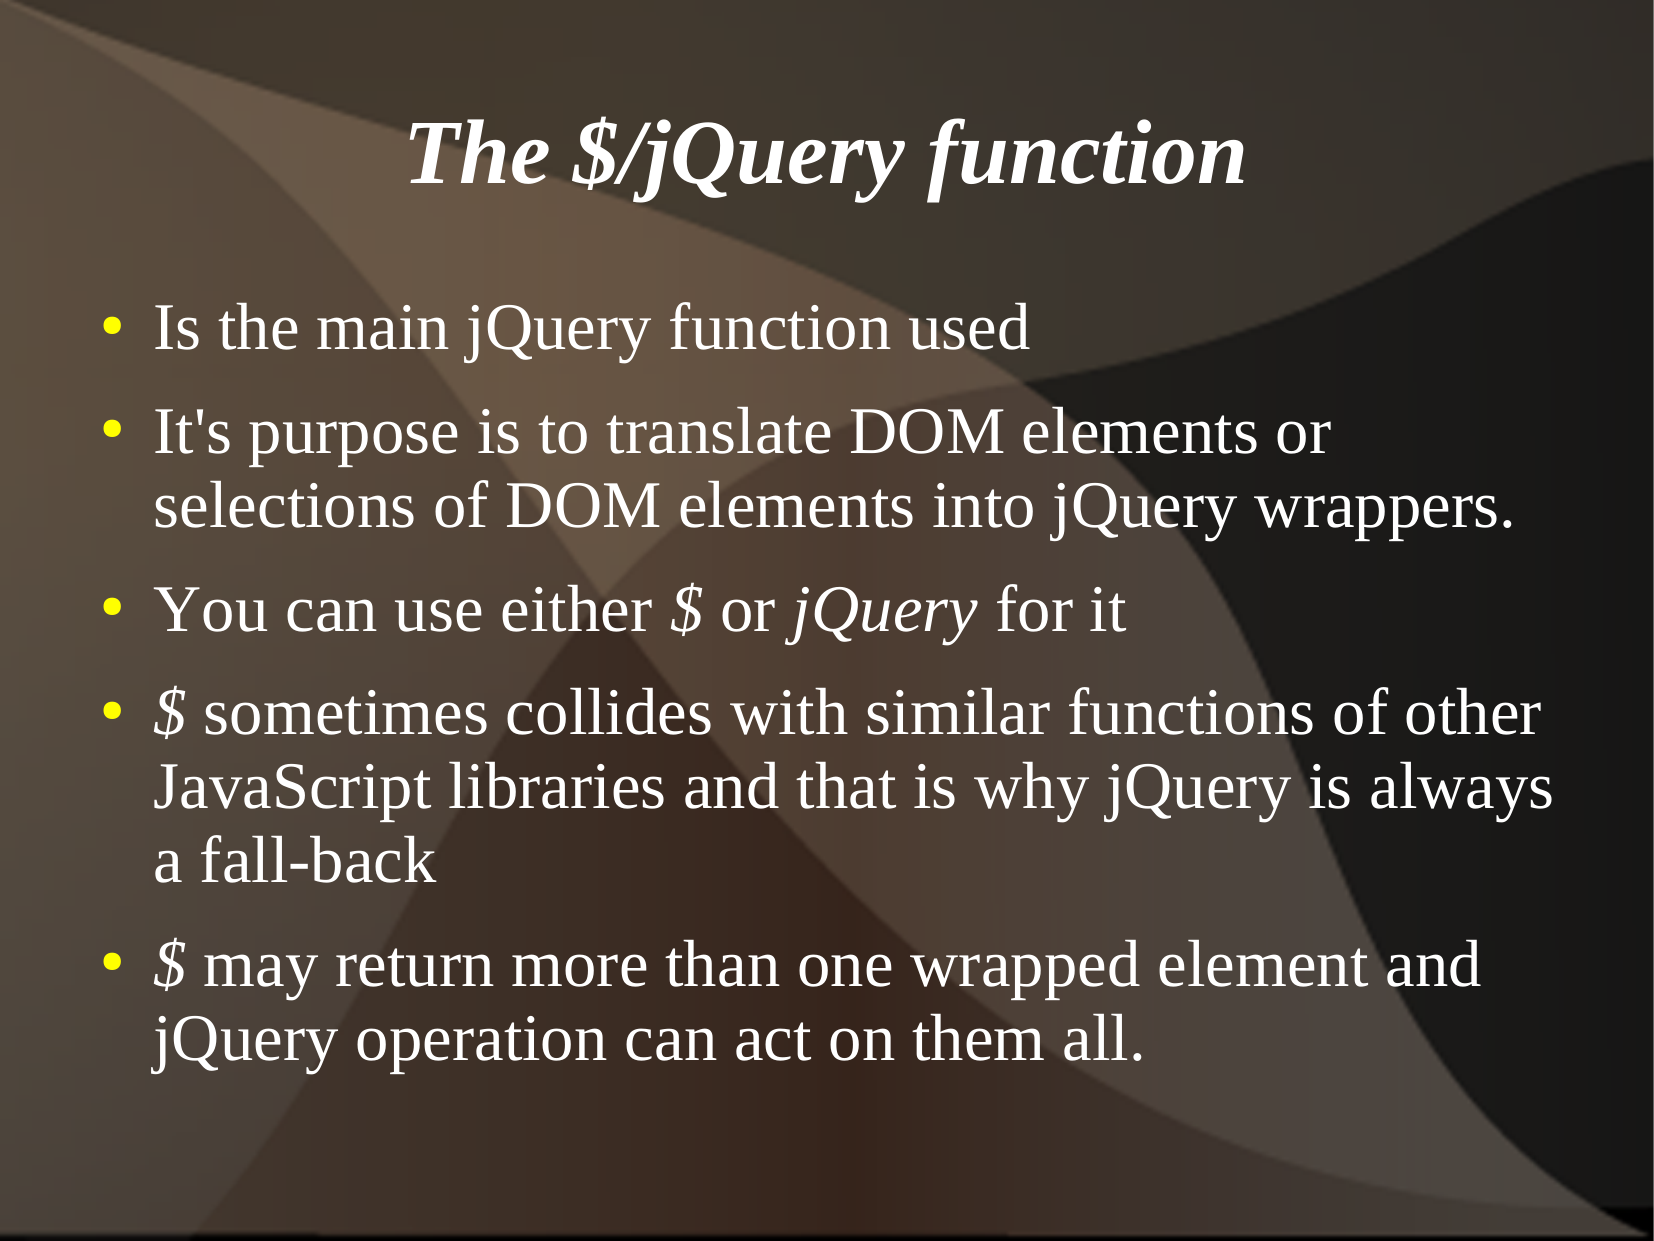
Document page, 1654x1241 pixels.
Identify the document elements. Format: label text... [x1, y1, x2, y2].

title The $/jQuery function [82, 49, 1571, 257]
picture [0, 0, 1654, 1241]
list Is the main jQuery function used It's purpose is to translate DOM elements or selections of DOM elements into jQuery wrappers. You can use either $ or jQuery for it $ sometimes collides with similar functions of other JavaScript libraries and that is why jQuery is always a fall-back $ may return more than one wrapped element and jQuery operation can act on them all. [82, 290, 1571, 1109]
